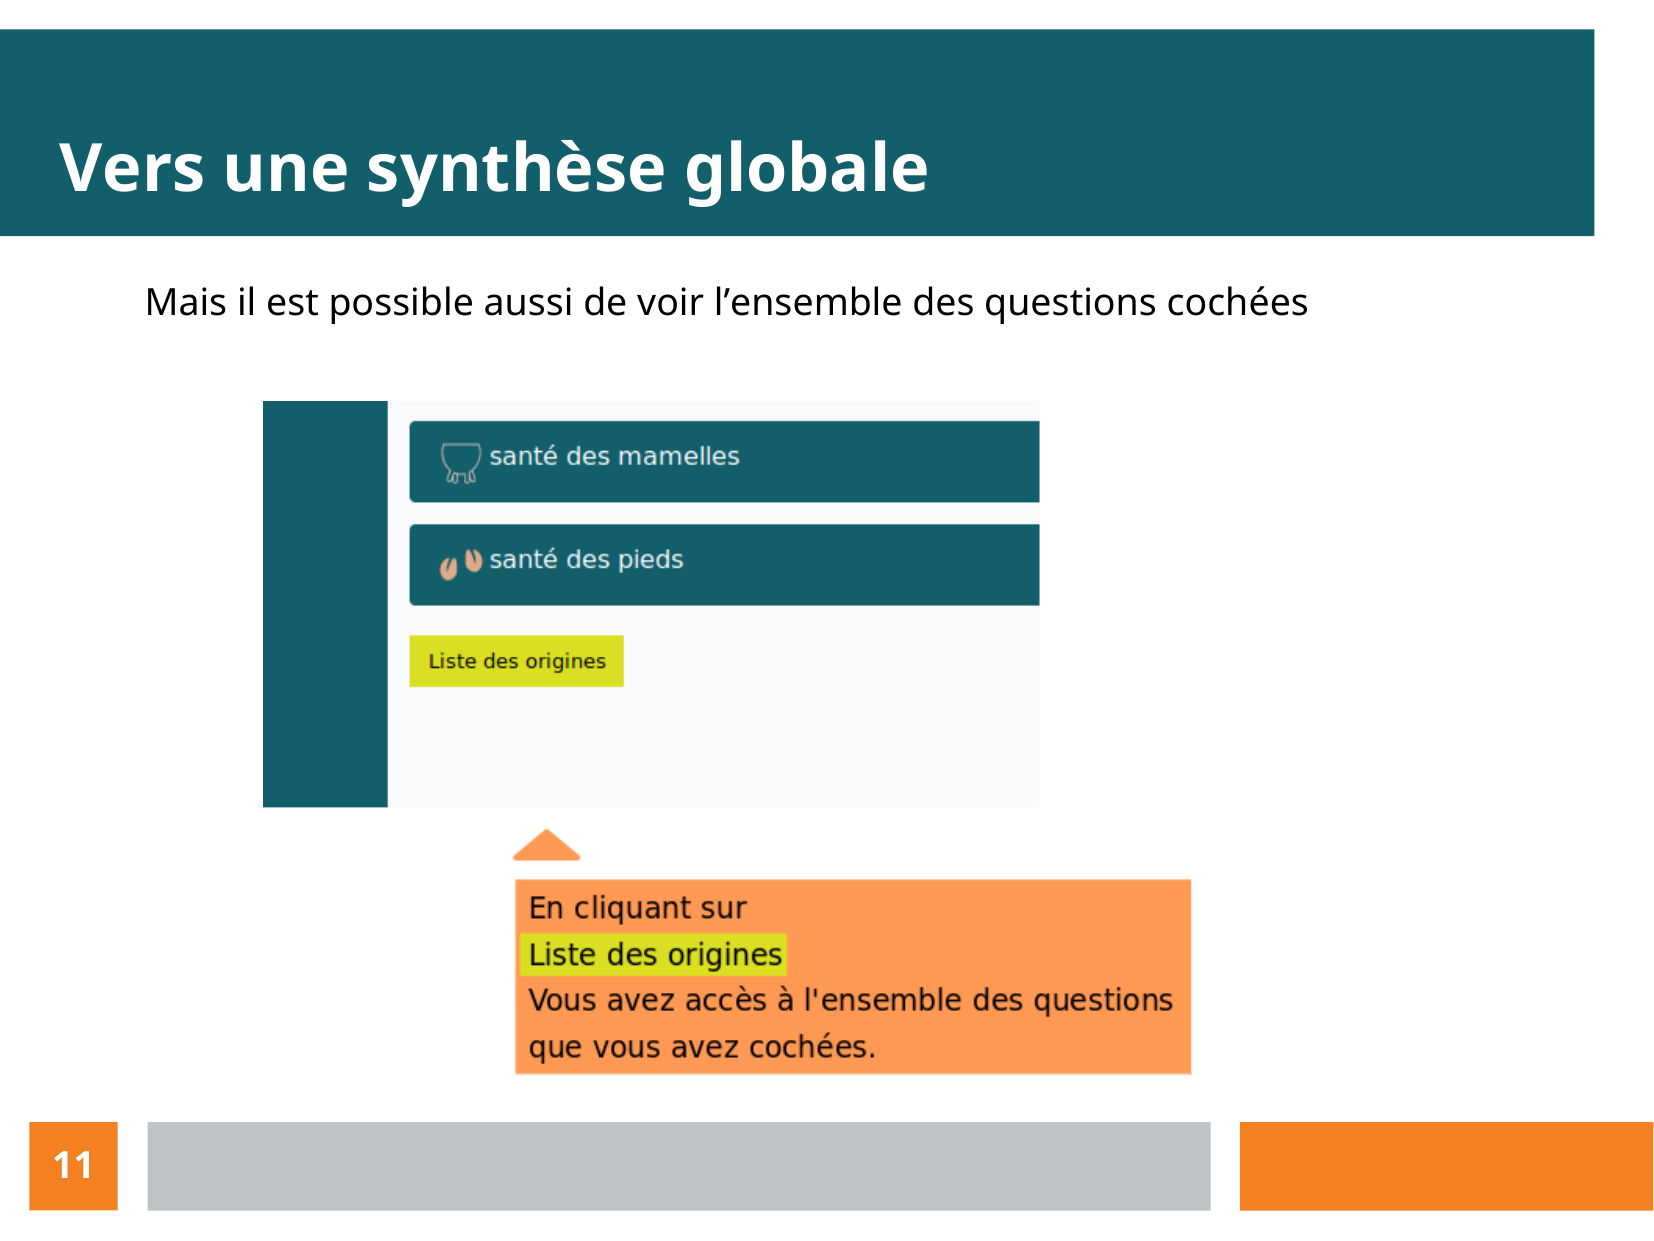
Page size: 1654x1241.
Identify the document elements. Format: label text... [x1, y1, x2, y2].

picture [263, 401, 1193, 1075]
text_box Mais il est possible aussi de voir l’ensemble des questions cochées [129, 271, 1583, 331]
title Vers une synthèse globale [59, 59, 1595, 207]
